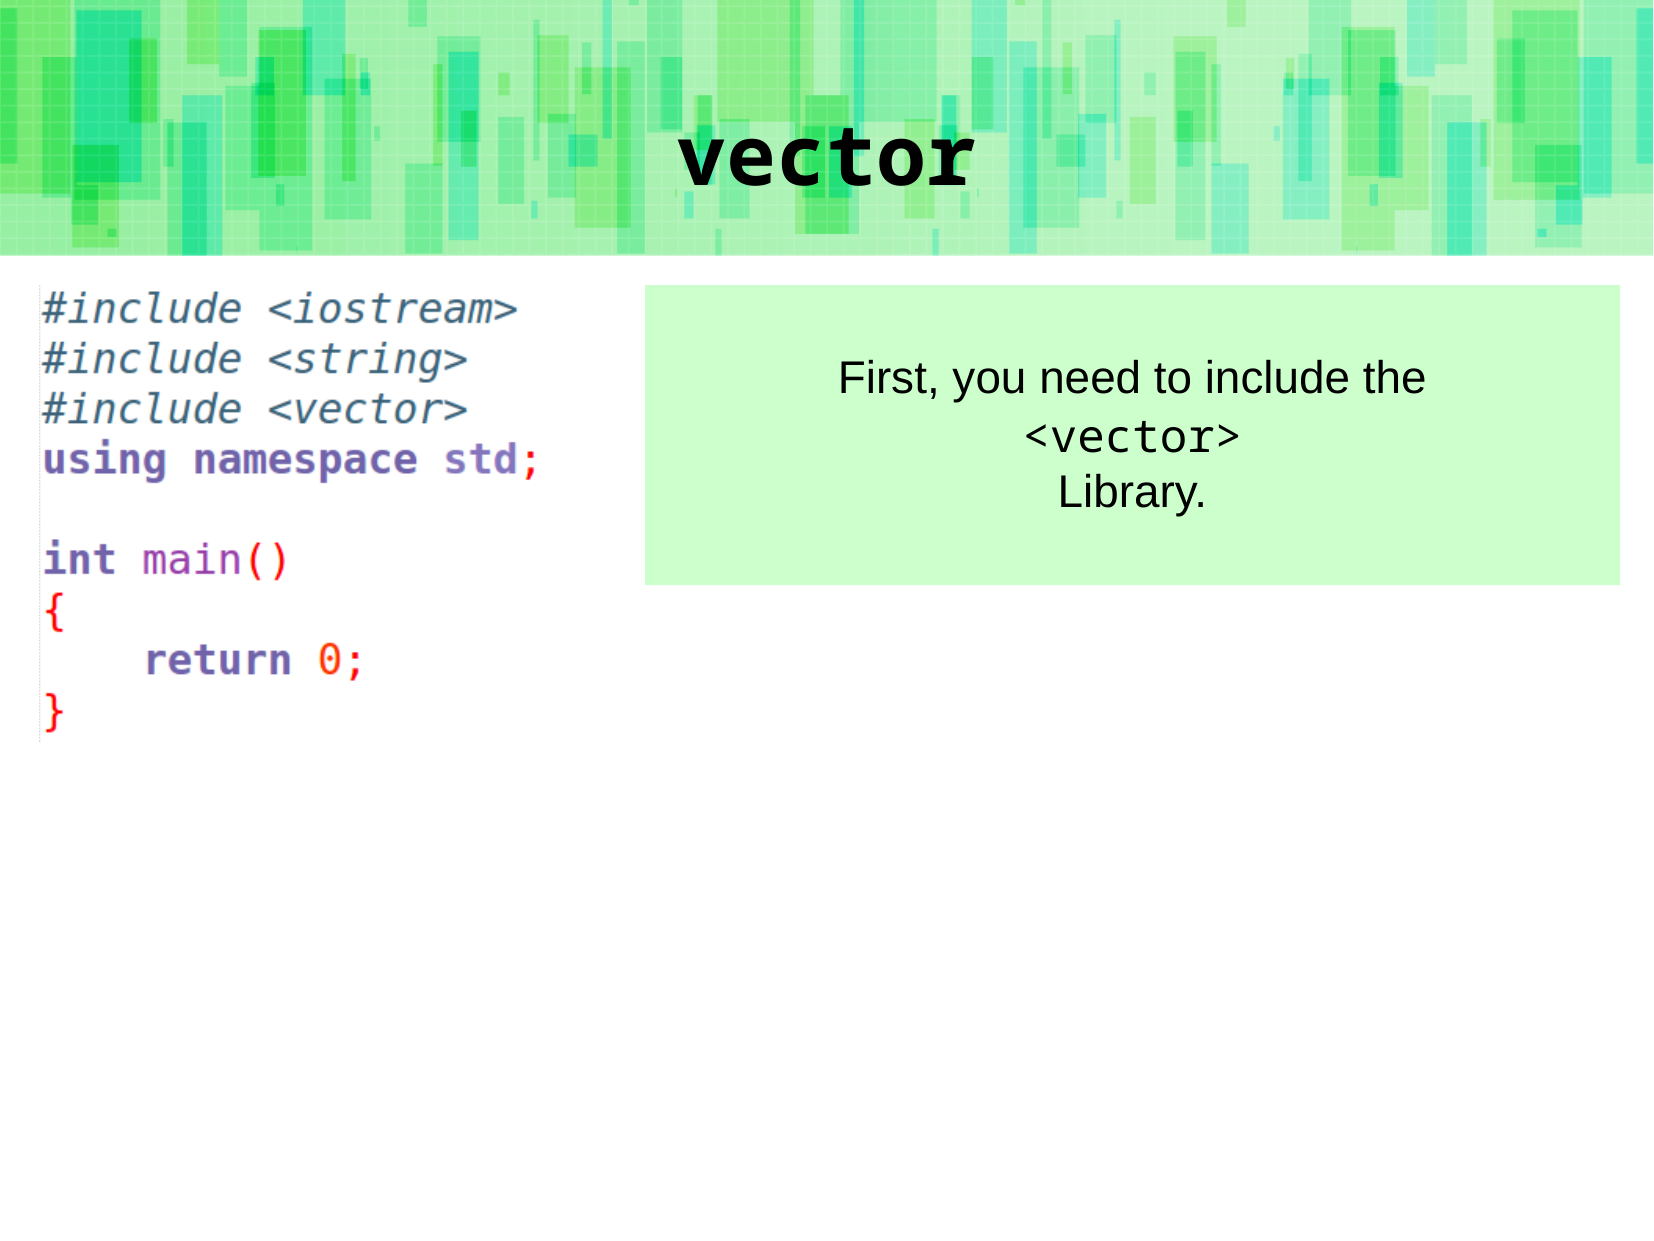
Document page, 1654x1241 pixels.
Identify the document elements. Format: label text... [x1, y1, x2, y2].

picture [0, 0, 1654, 1241]
text_box First, you need to include the <vector> Library. [645, 285, 1621, 586]
title vector [82, 49, 1571, 257]
